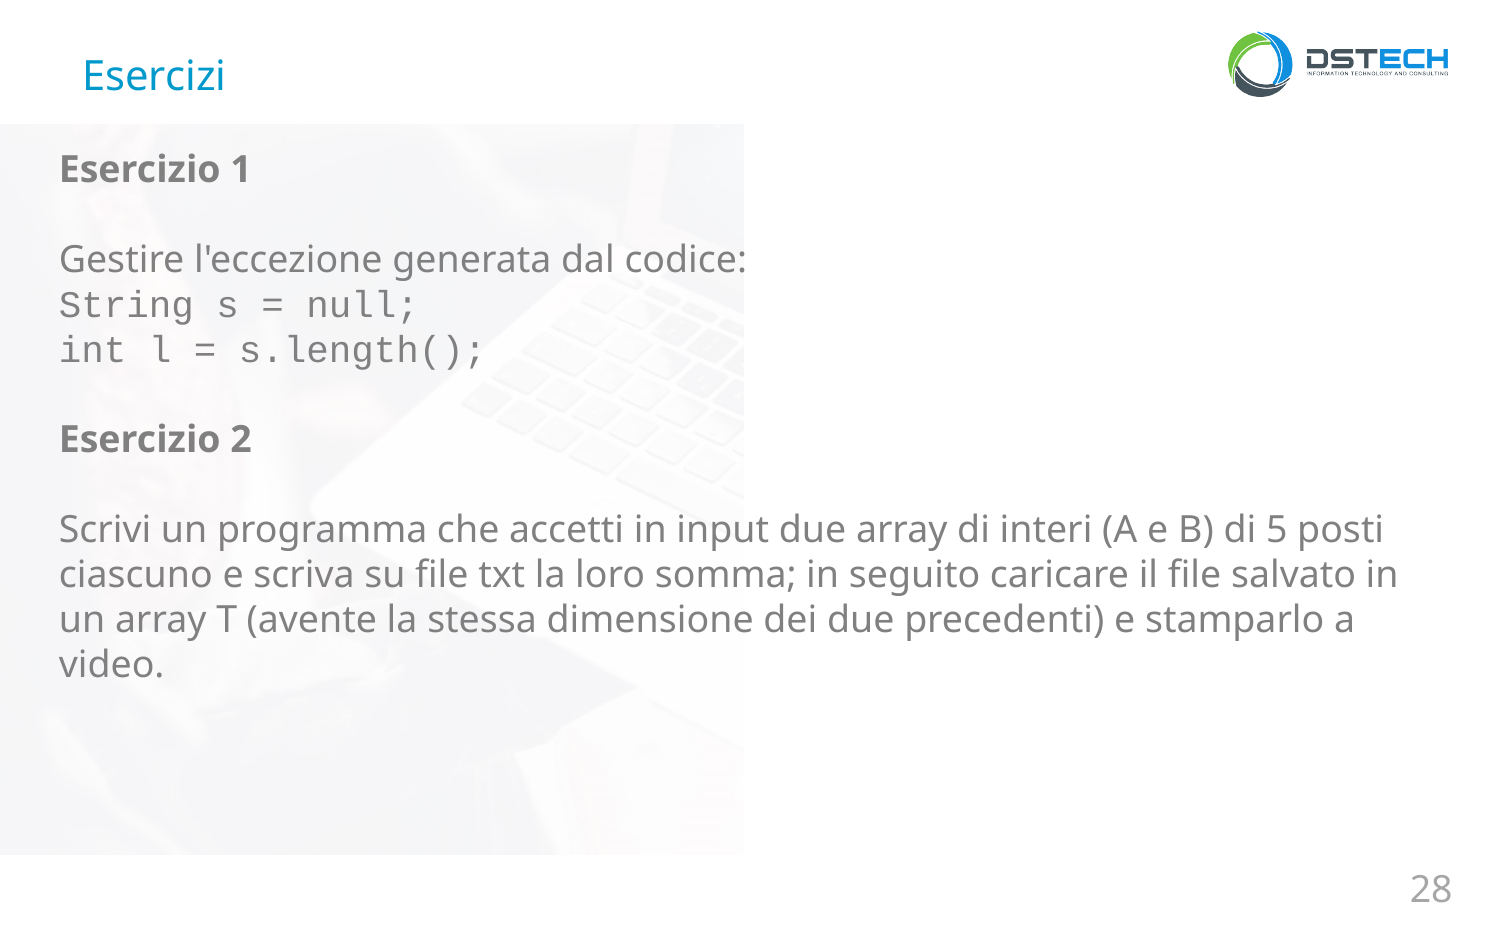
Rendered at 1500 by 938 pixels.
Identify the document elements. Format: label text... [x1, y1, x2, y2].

picture [0, 124, 744, 855]
text_box 28 [1381, 864, 1460, 910]
picture [1228, 31, 1448, 97]
text_box Esercizi [67, 41, 1034, 107]
text_box [744, 118, 1500, 871]
text_box Esercizio 1 Gestire l'eccezione generata dal codice: String s = null; int l = s.length(); Esercizio 2 Scrivi un programma che accetti in input due array di interi (A e B) di 5 posti ciascuno e scriva su file txt la loro somma; in seguito caricare il file salvato in un array T (avente la stessa dimensione dei due precedenti) e stamparlo a video. [59, 145, 1453, 871]
